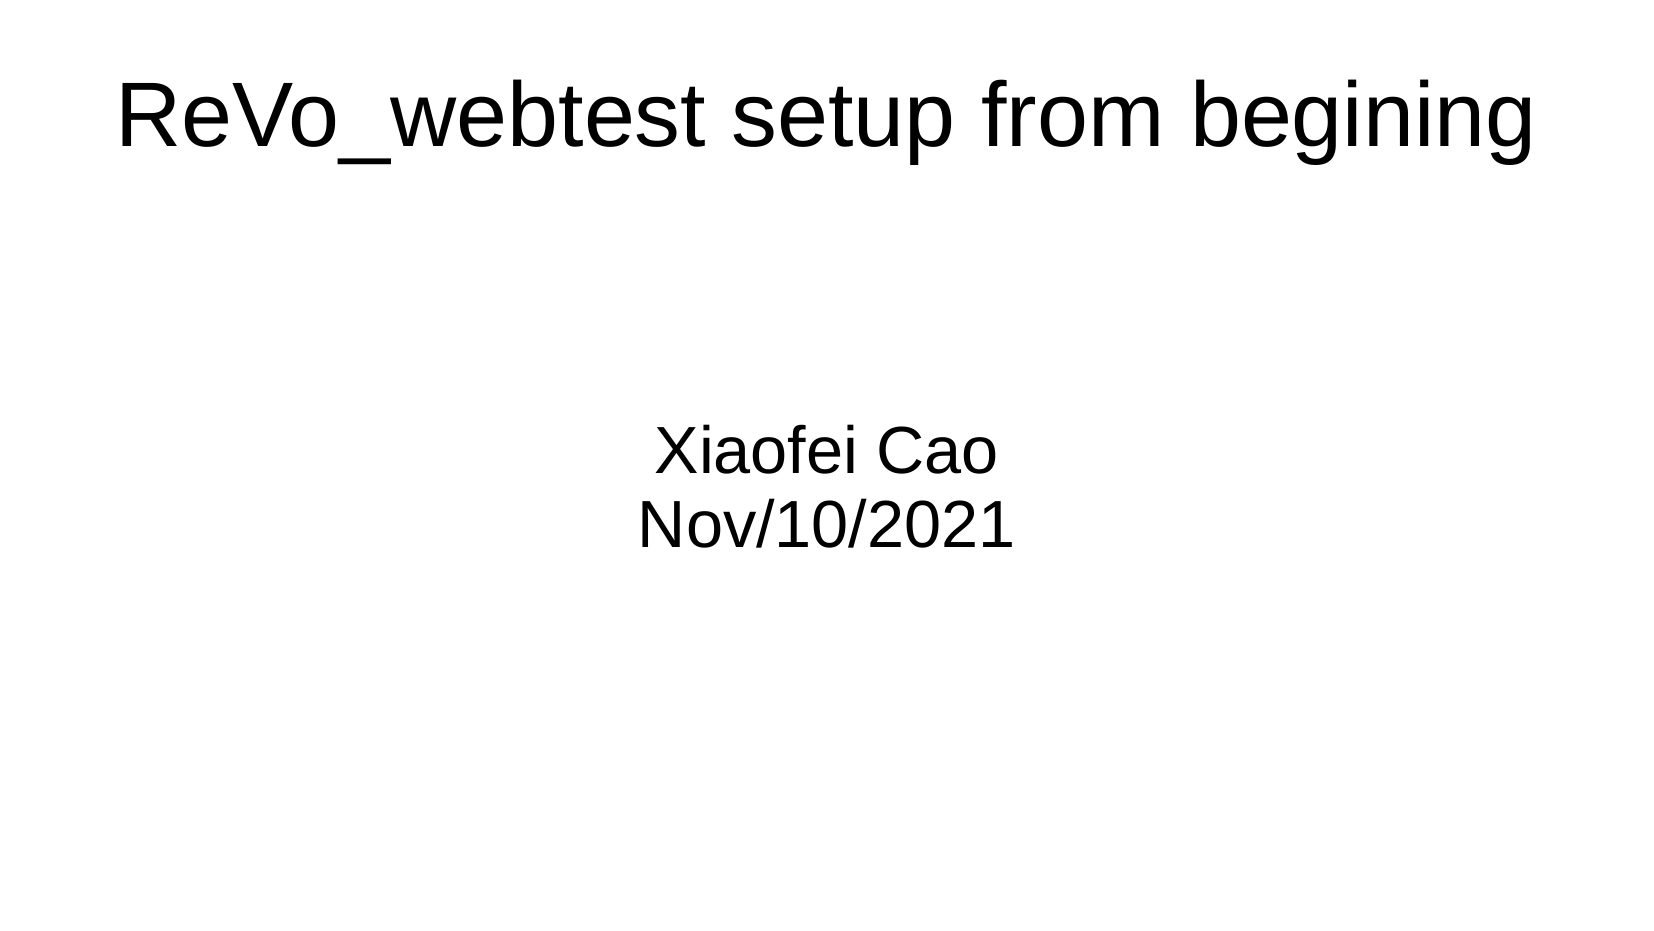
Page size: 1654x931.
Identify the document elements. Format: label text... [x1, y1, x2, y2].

title ReVo_webtest setup from begining [82, 37, 1571, 193]
subtitle Xiaofei Cao Nov/10/2021 [82, 217, 1571, 758]
